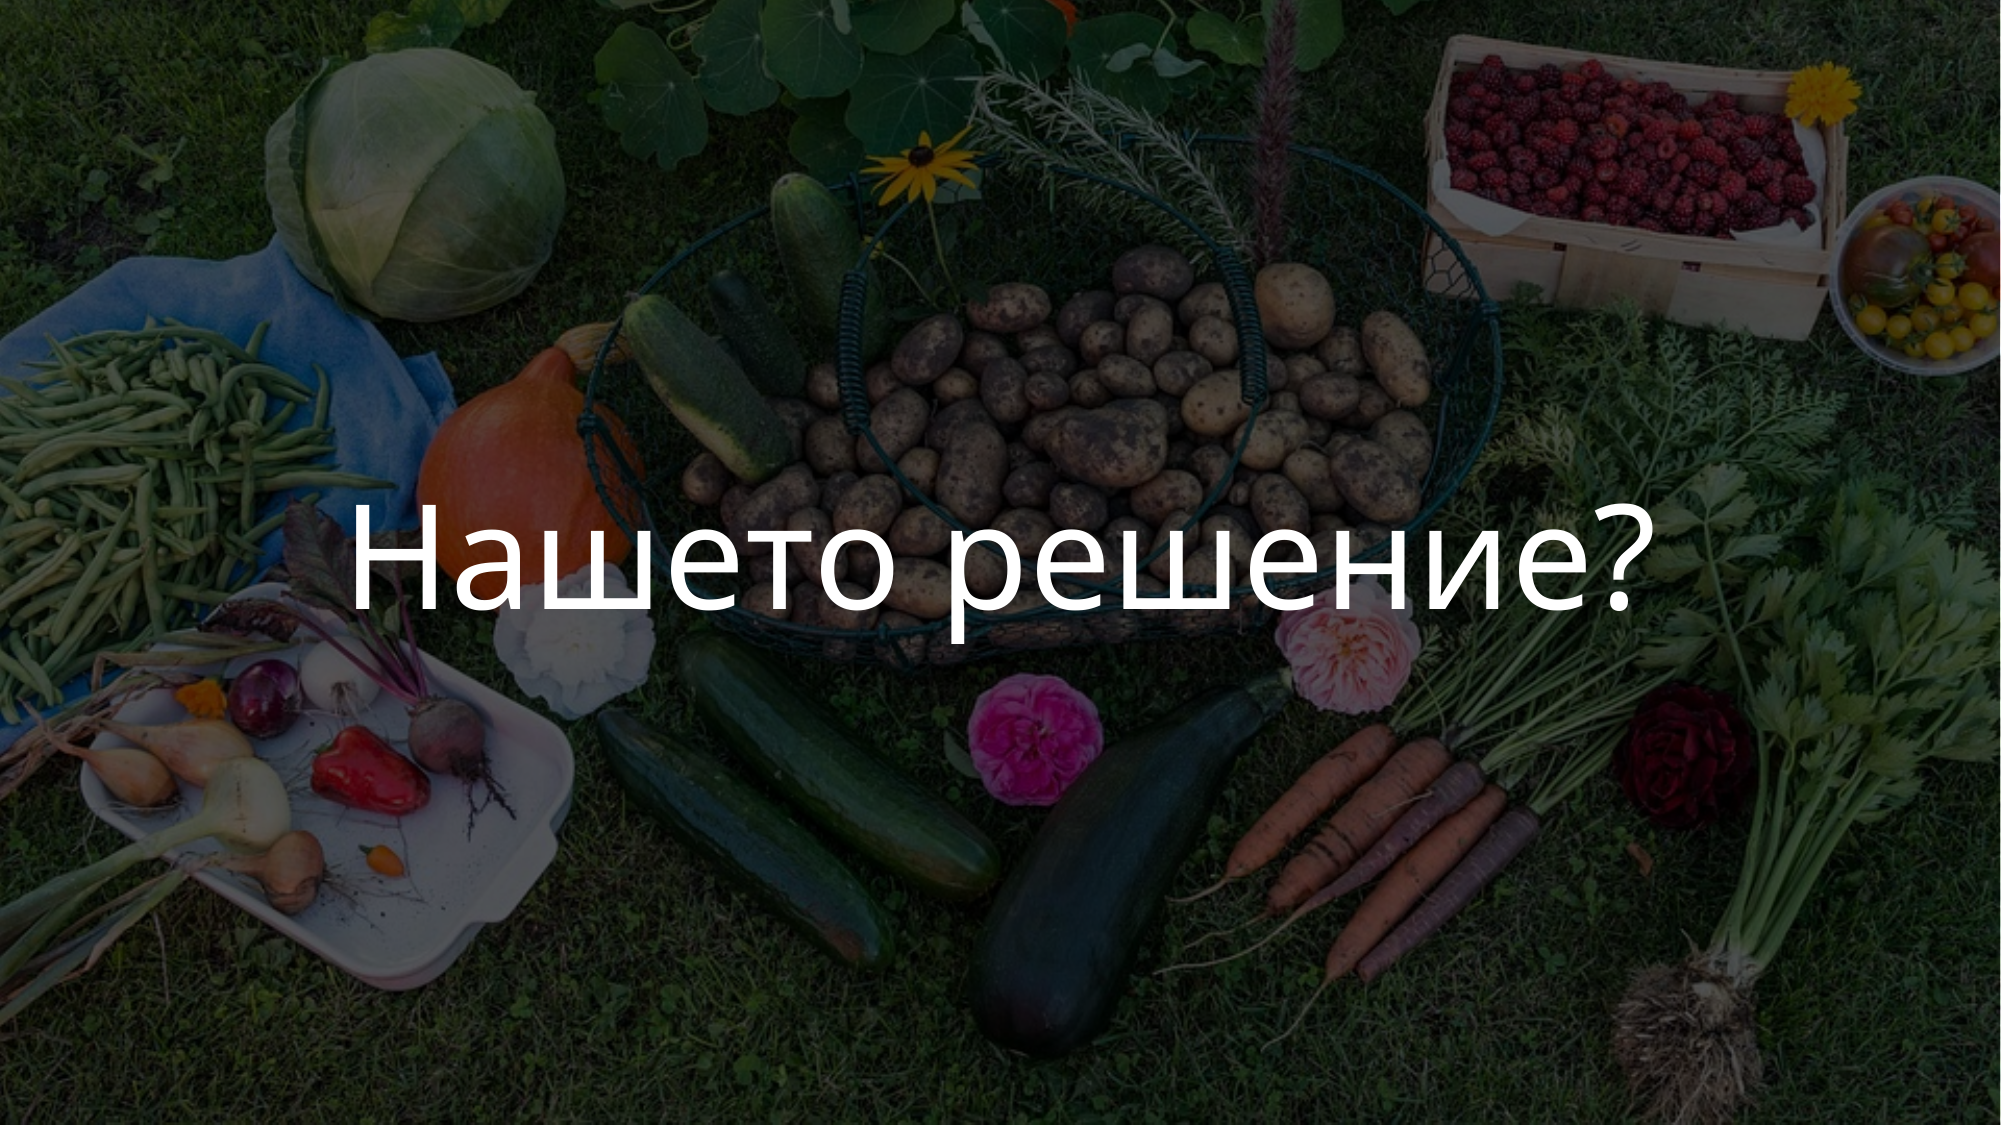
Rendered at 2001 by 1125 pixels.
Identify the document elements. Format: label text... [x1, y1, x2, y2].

list Нашето решение? [137, 205, 1863, 920]
picture [0, 0, 2000, 1125]
